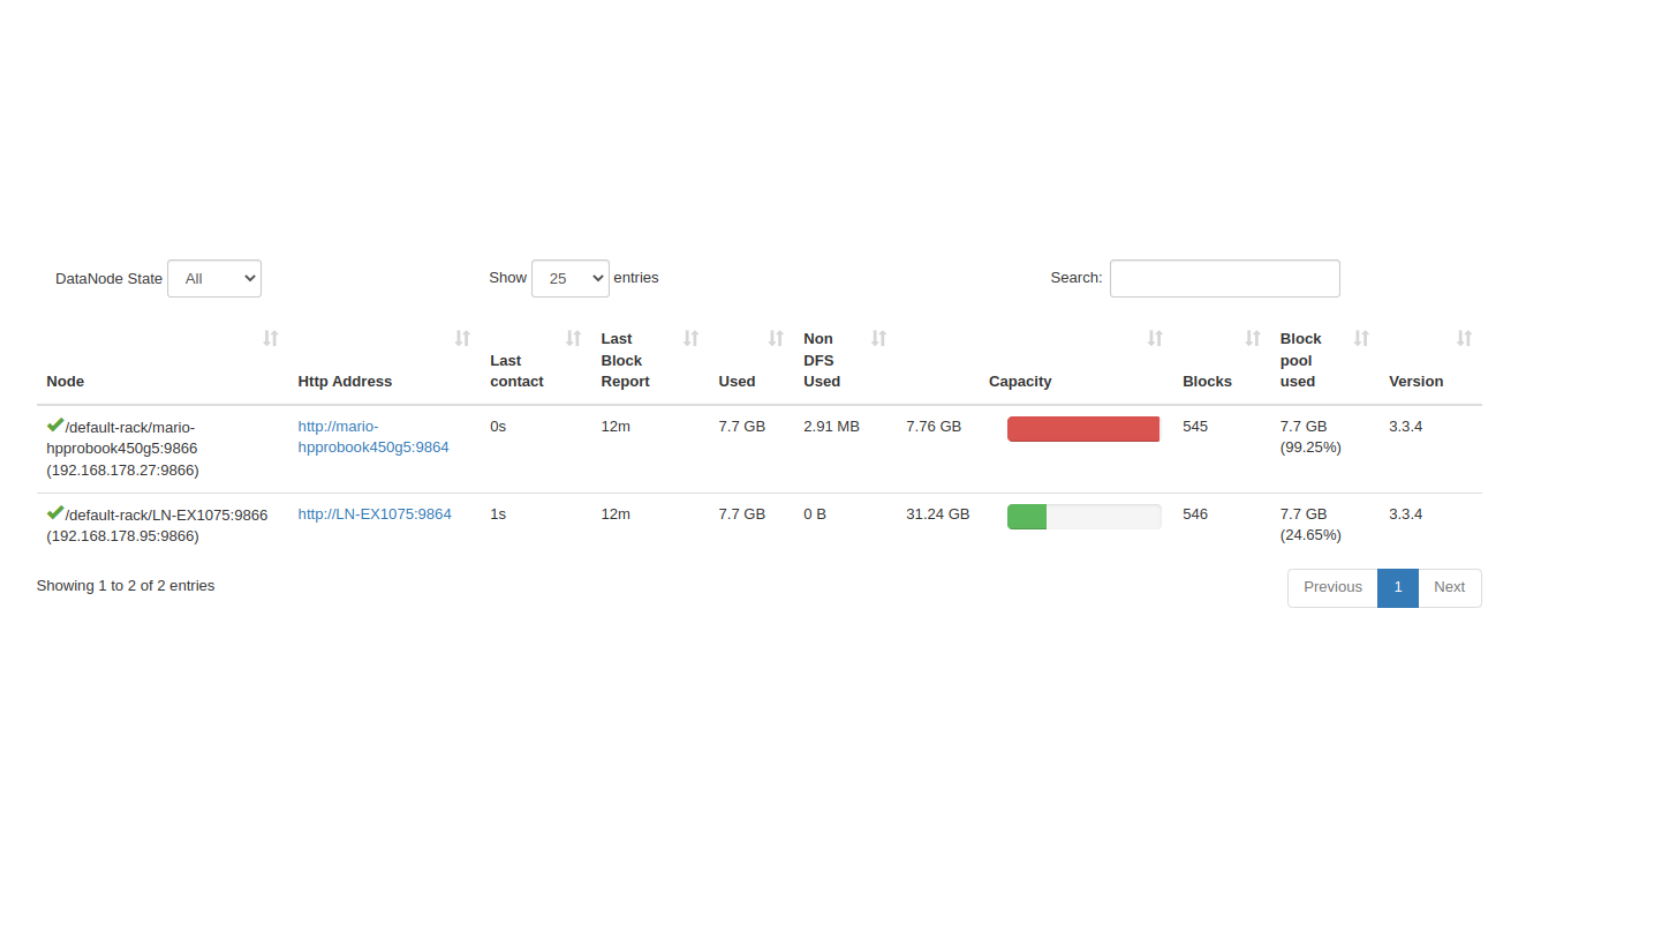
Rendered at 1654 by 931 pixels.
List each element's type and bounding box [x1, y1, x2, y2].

picture [0, 248, 1654, 683]
